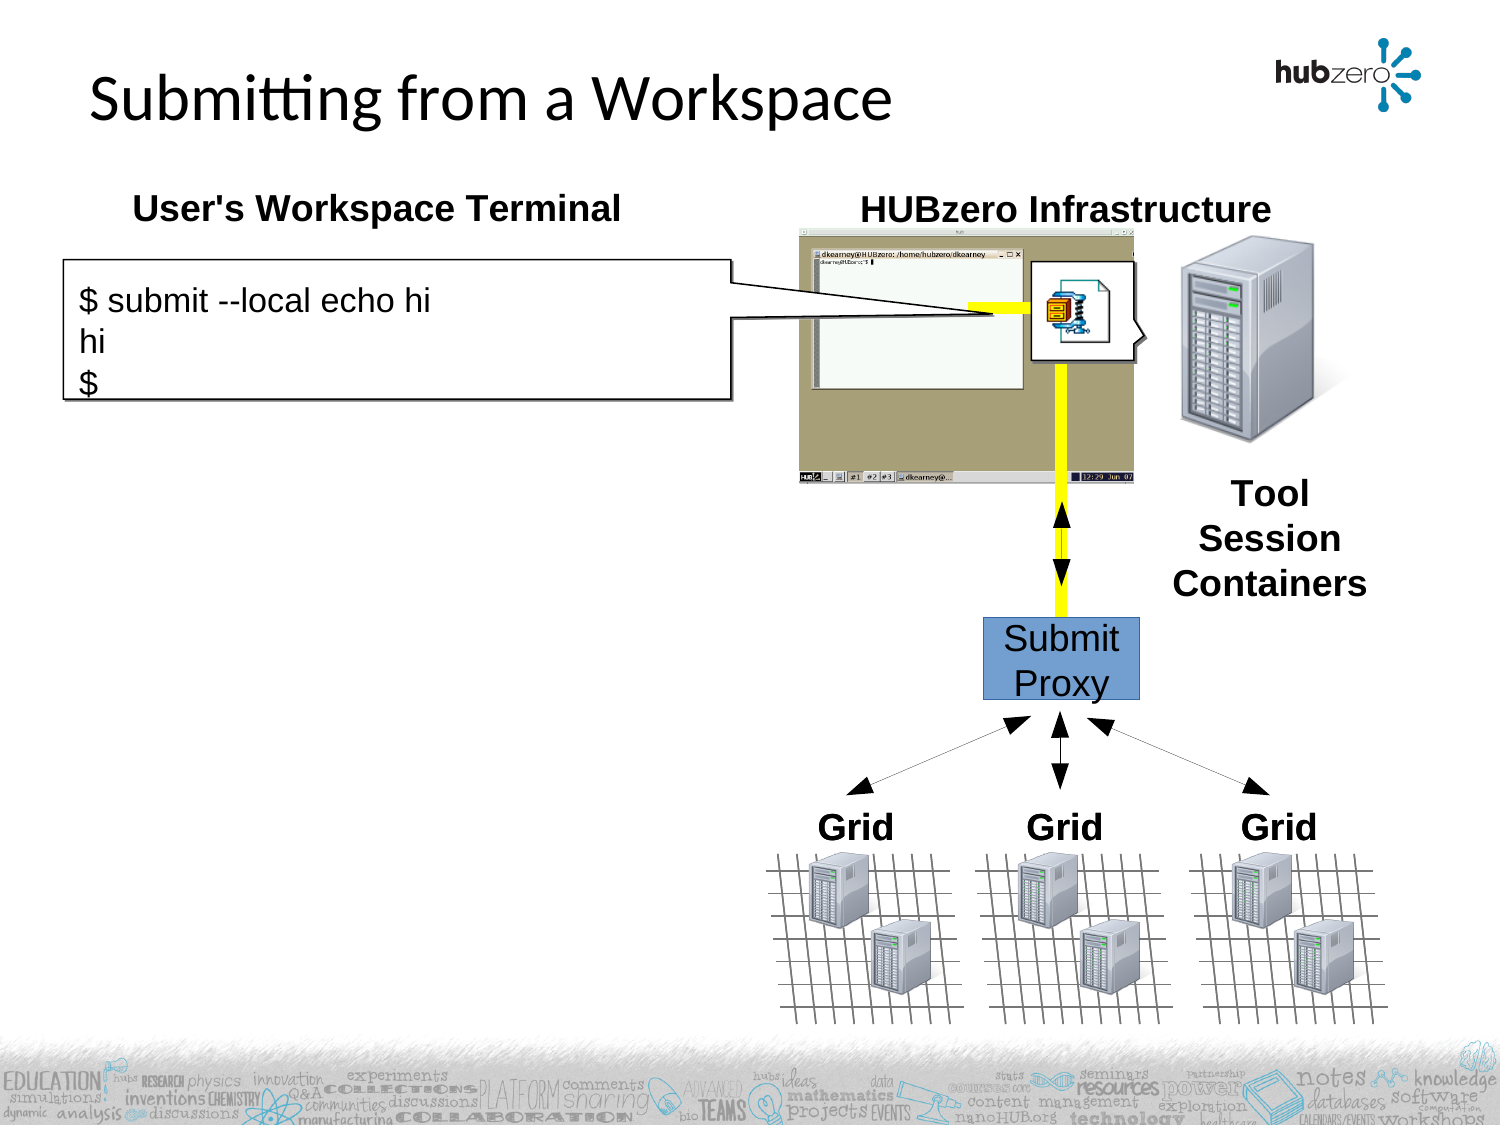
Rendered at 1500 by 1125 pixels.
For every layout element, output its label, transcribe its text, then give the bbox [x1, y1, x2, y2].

picture [1156, 228, 1367, 451]
text_box Grid [1011, 795, 1119, 856]
text_box HUBzero Infrastructure [845, 177, 1288, 238]
picture [799, 228, 1134, 310]
title Submitting from a Workspace [75, 44, 1425, 144]
text_box Grid [802, 795, 910, 856]
picture [797, 849, 955, 998]
text_box Submit Proxy [983, 617, 1140, 700]
picture [1039, 272, 1117, 351]
text_box [1031, 261, 1145, 361]
text_box $ submit --local echo hi hi $ [64, 271, 678, 410]
picture [1272, 35, 1424, 44]
picture [1006, 849, 1164, 998]
picture [1220, 849, 1378, 998]
picture [799, 314, 1055, 484]
text_box Grid [1225, 795, 1333, 856]
text_box [63, 259, 993, 400]
text_box Tool Session Containers [1157, 461, 1395, 612]
picture [0, 1034, 1500, 1125]
text_box User's Workspace Terminal [117, 176, 634, 237]
picture [1067, 361, 1134, 484]
